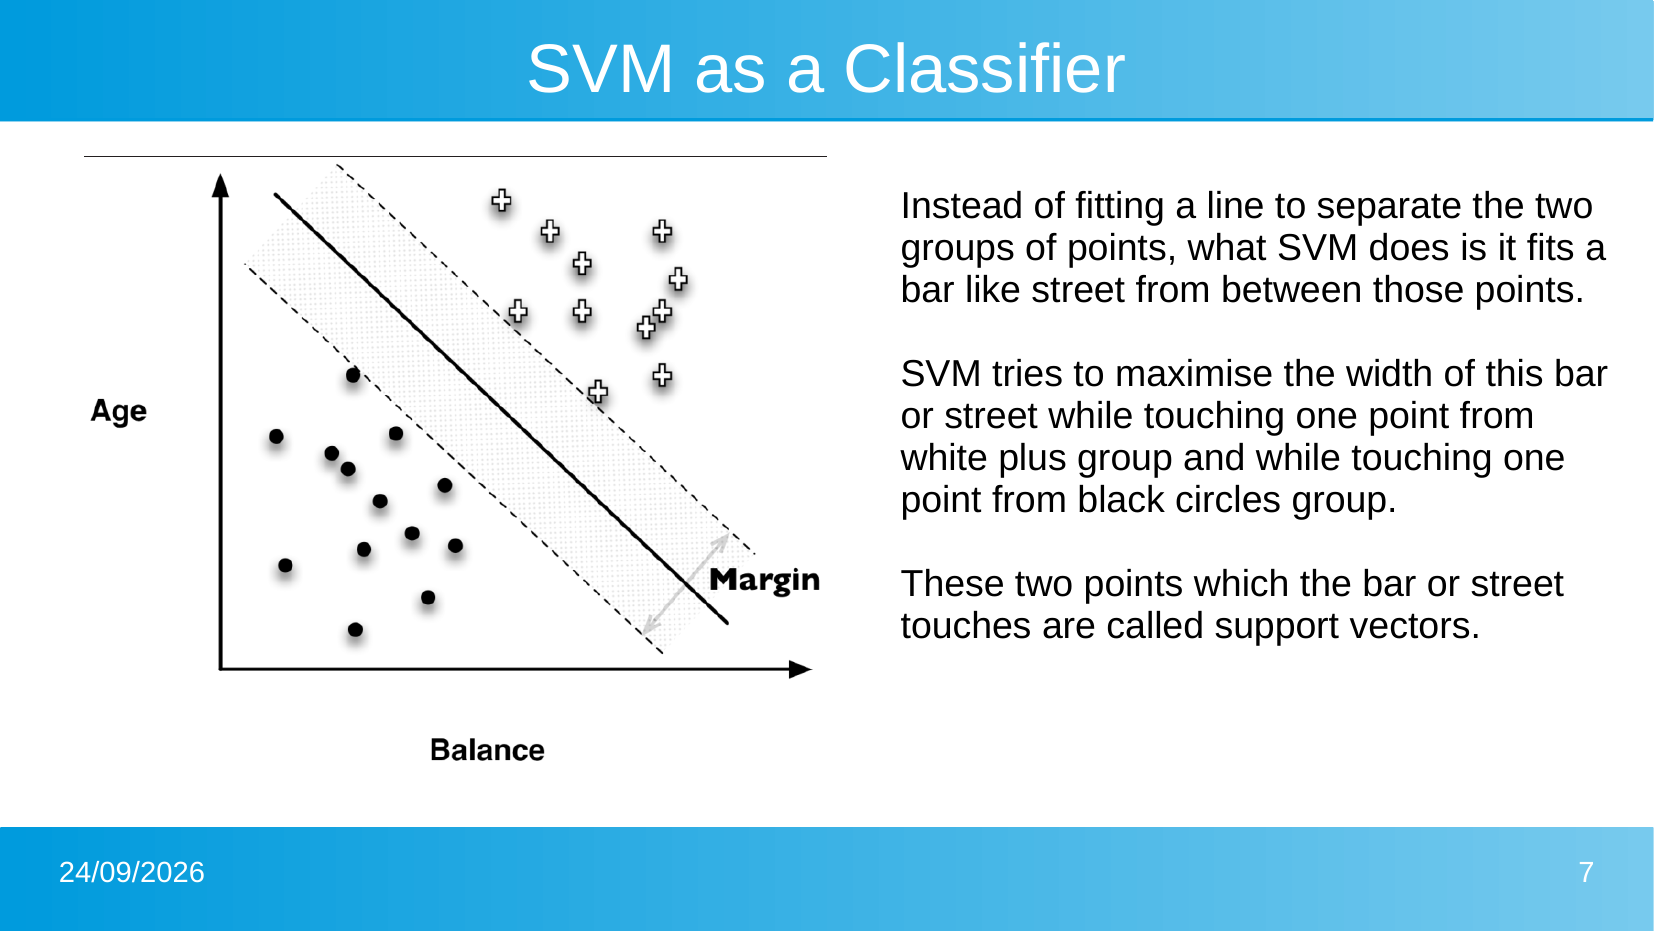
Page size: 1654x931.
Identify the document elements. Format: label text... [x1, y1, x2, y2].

picture [84, 155, 827, 768]
text_box Instead of fitting a line to separate the two groups of points, what SVM does is it fits a bar like street from between those points. SVM tries to maximise the width of this bar or street while touching one point from white plus group and while touching one point from black circles group. These two points which the bar or street touches are called support vectors. [885, 177, 1625, 822]
title SVM as a Classifier [59, 29, 1595, 108]
